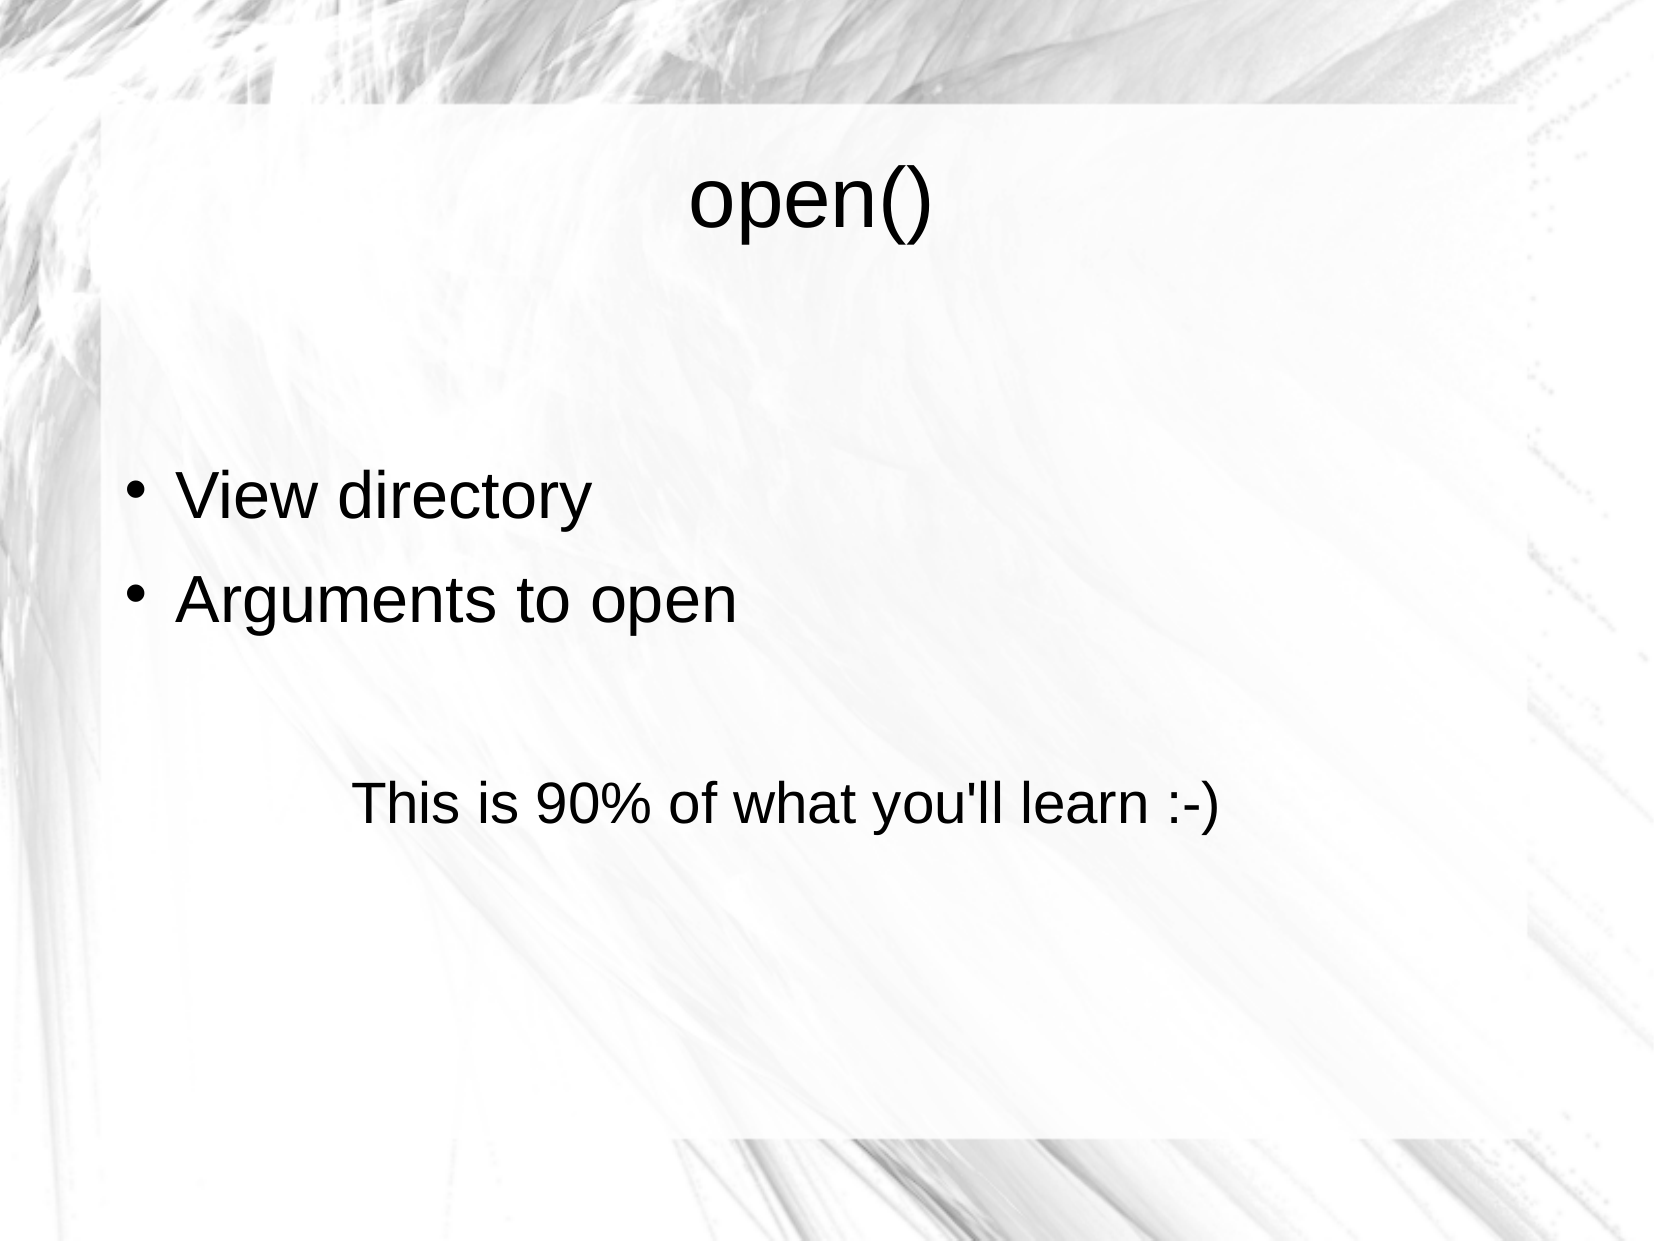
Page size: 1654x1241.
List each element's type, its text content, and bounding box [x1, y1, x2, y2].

list View directory Arguments to open This is 90% of what you'll learn :-) [107, 454, 1561, 1081]
picture [0, 0, 1654, 1241]
title open() [118, 112, 1506, 281]
